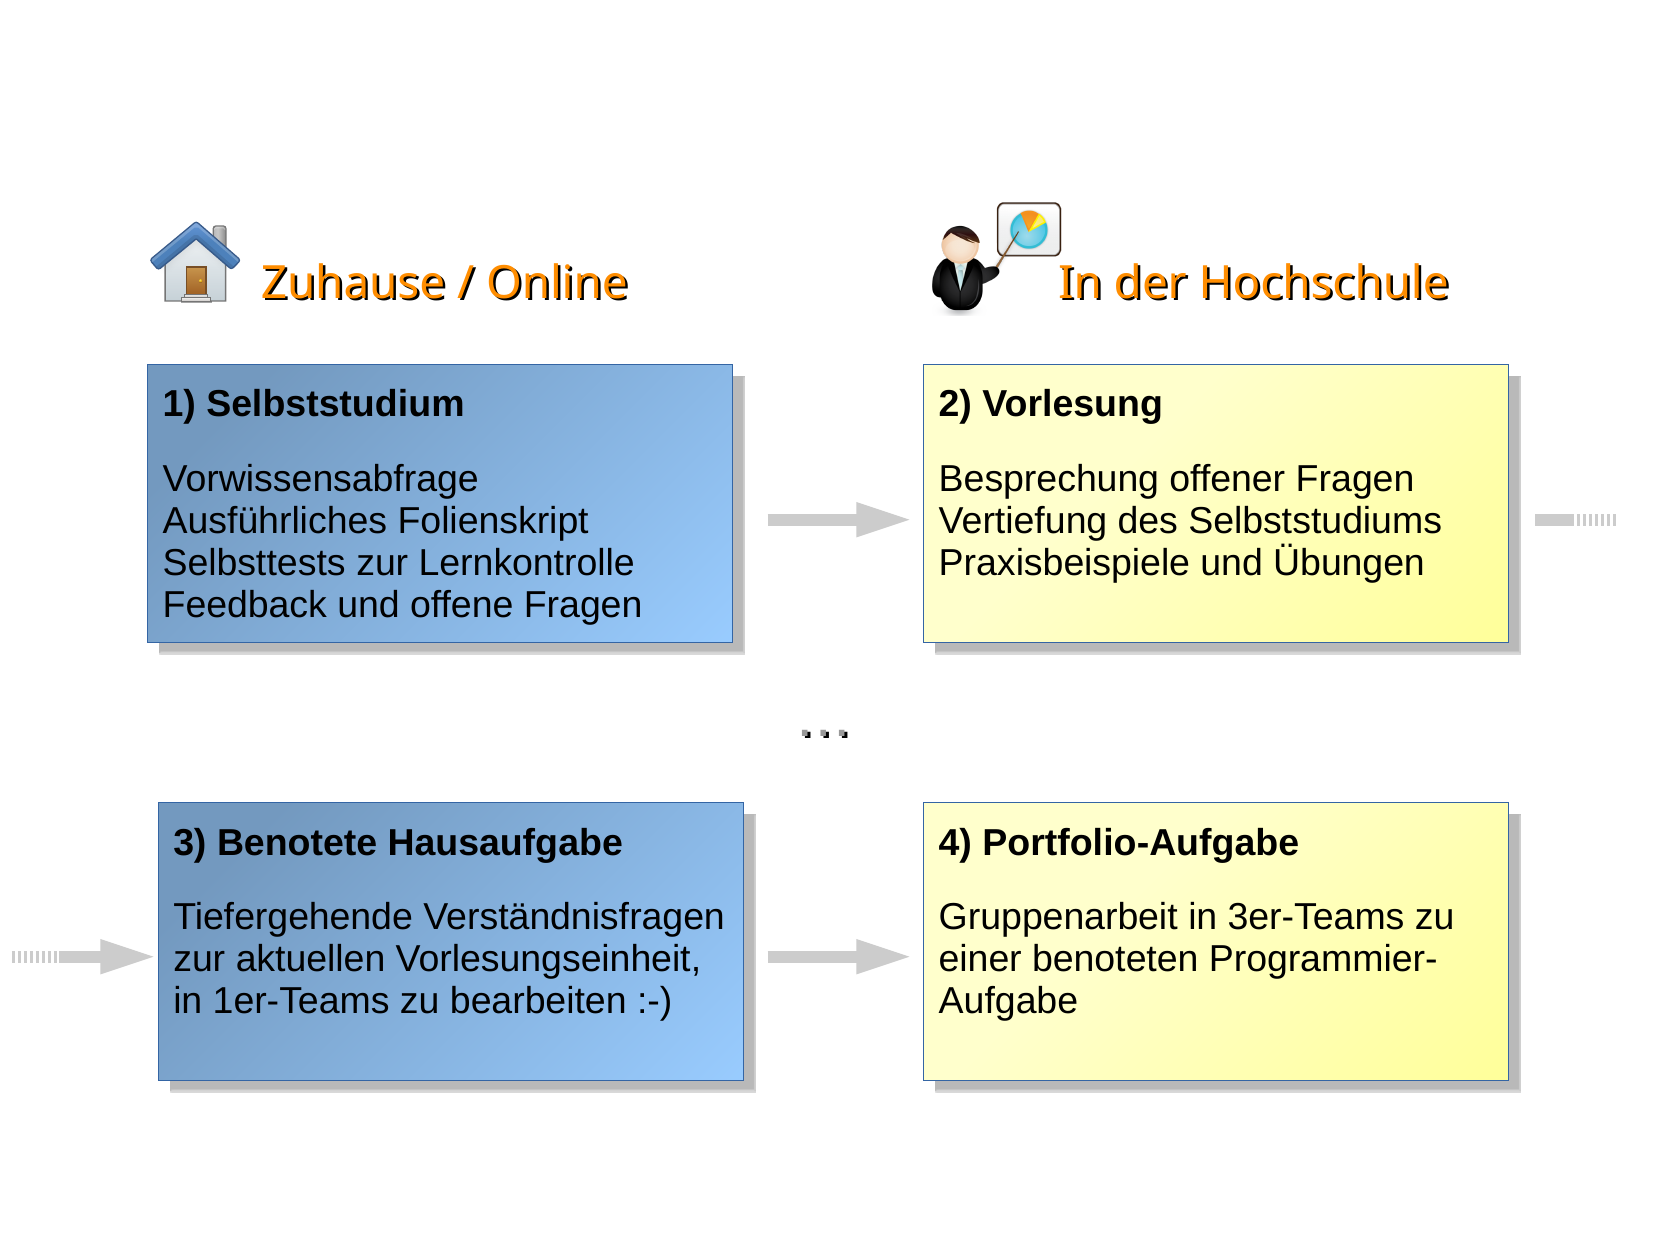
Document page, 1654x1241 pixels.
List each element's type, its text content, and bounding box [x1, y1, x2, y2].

text_box [923, 802, 1509, 1081]
text_box 2) Vorlesung [923, 375, 1179, 433]
text_box Tiefergehende Verständnisfragen zur aktuellen Vorlesungseinheit, in 1er-Teams zu bearbeiten :-) [158, 888, 740, 1069]
text_box [923, 364, 1509, 643]
text_box Gruppenarbeit in 3er-Teams zu einer benoteten Programmier- Aufgabe [923, 888, 1470, 1029]
text_box Zuhause / Online [246, 241, 693, 322]
text_box Vorwissensabfrage Ausführliches Folienskript Selbsttests zur Lernkontrolle Feedback und offene Fragen [147, 449, 692, 633]
text_box 1) Selbststudium [147, 375, 480, 433]
text_box [147, 364, 733, 643]
text_box [158, 802, 744, 1081]
text_box 4) Portfolio-Aufgabe [923, 813, 1315, 871]
text_box … [779, 676, 886, 756]
text_box In der Hochschule [1043, 241, 1528, 322]
text_box 3) Benotete Hausaufgabe [158, 813, 638, 871]
picture [923, 192, 1066, 316]
text_box Besprechung offener Fragen Vertiefung des Selbststudiums Praxisbeispiele und Übungen [923, 449, 1460, 591]
picture [127, 196, 262, 304]
